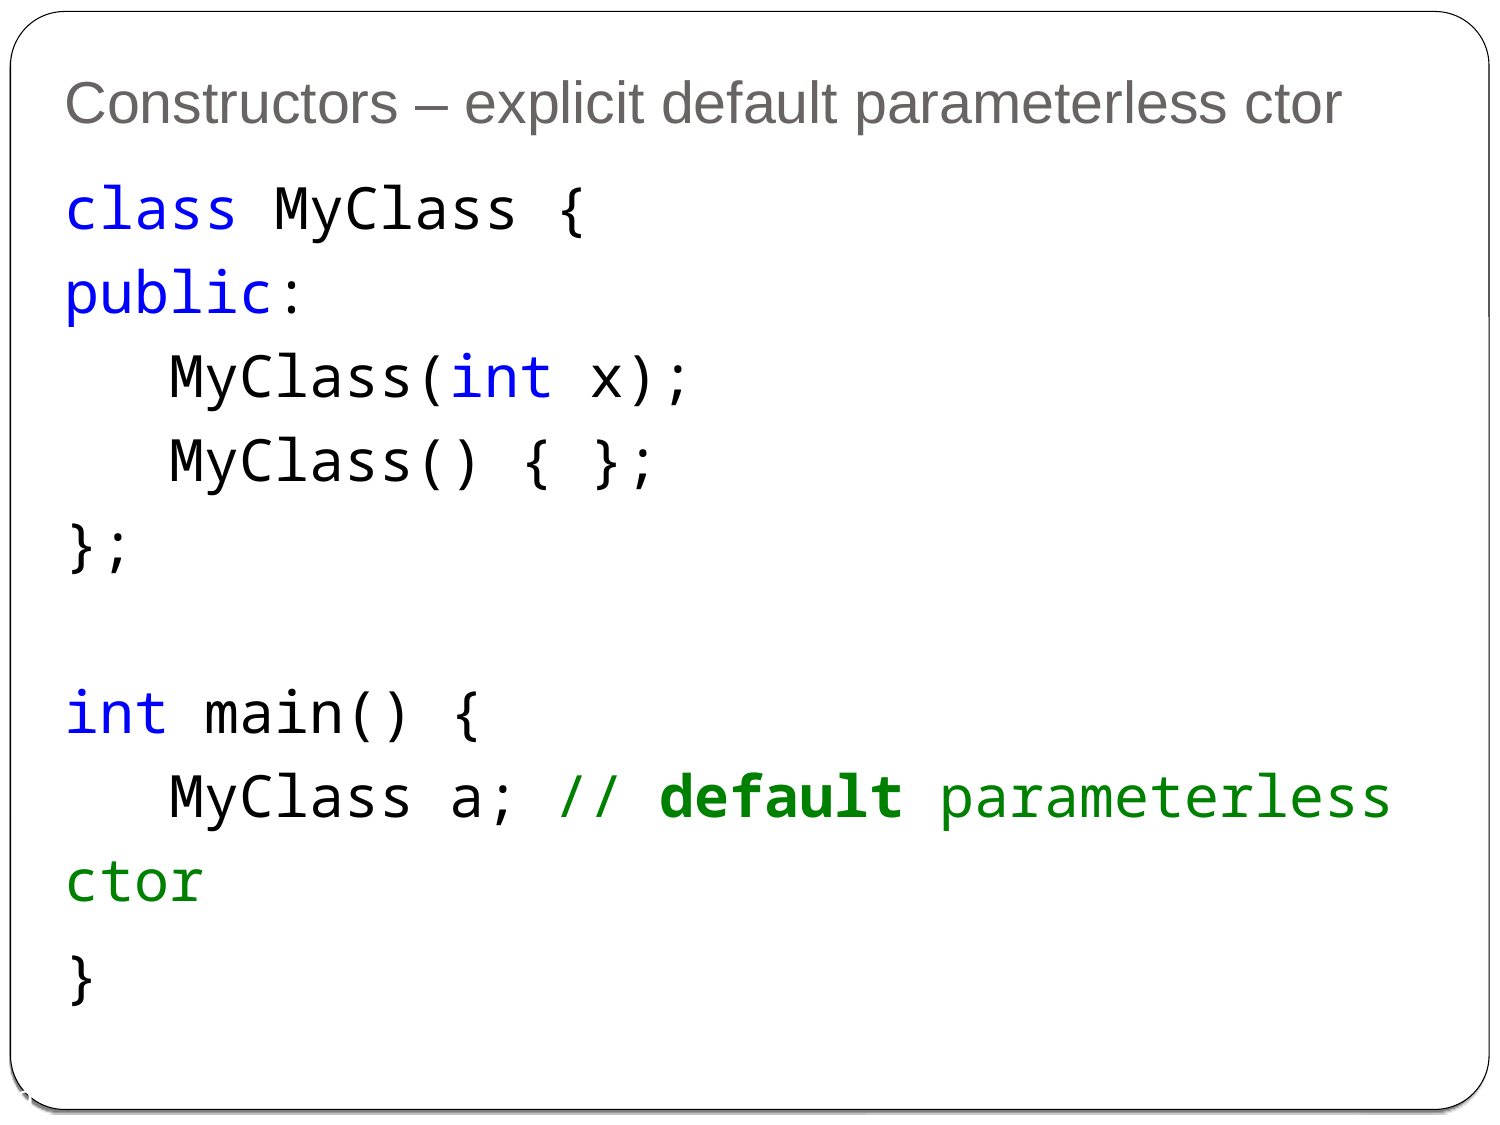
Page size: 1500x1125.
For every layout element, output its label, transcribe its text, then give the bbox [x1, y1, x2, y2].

title Constructors – explicit default parameterless ctor [50, 24, 1450, 150]
slide_number <number> [0, 1074, 50, 1125]
list class MyClass { public: MyClass(int x); MyClass() { }; }; int main() { MyClass a; // default parameterless ctor } [50, 149, 1500, 1088]
